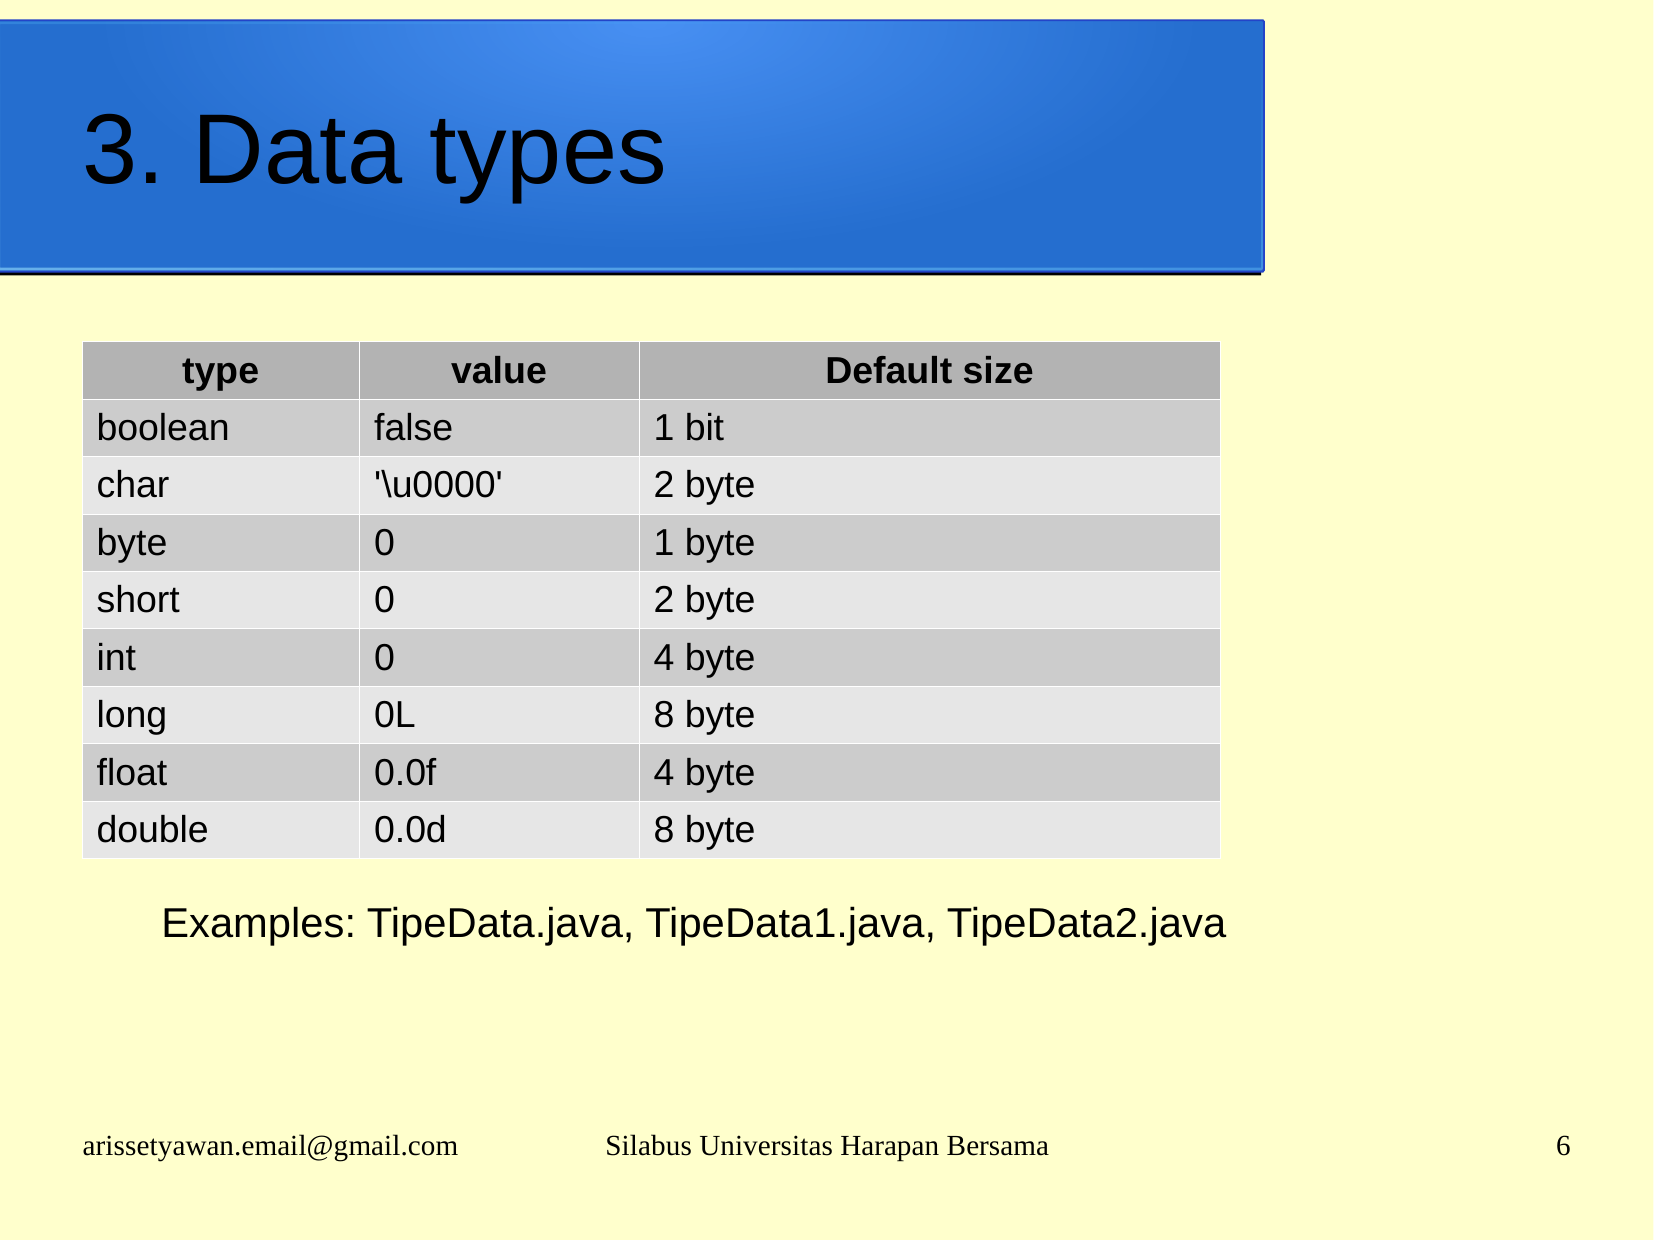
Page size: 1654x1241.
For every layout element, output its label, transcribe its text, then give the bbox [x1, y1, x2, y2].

table_cell char [83, 457, 359, 514]
table_cell 0 [360, 572, 639, 628]
table_cell 1 byte [640, 515, 1220, 571]
table_cell 4 byte [640, 629, 1220, 686]
table_cell int [83, 629, 359, 686]
table_cell float [83, 744, 359, 801]
text_box Examples: TipeData.java, TipeData1.java, TipeData2.java [90, 900, 1501, 996]
table_cell '\u0000' [360, 457, 639, 514]
table_cell 2 byte [640, 572, 1220, 628]
table_cell 8 byte [640, 687, 1220, 743]
table_cell boolean [83, 400, 359, 456]
table_cell 1 bit [640, 400, 1220, 456]
table_header Default size [640, 342, 1220, 399]
table_cell double [83, 802, 359, 858]
table_cell 4 byte [640, 744, 1220, 801]
table_cell 0.0d [360, 802, 639, 858]
table_cell 0 [360, 629, 639, 686]
table_cell 0 [360, 515, 639, 571]
table_cell false [360, 400, 639, 456]
table_cell 8 byte [640, 802, 1220, 858]
table_cell short [83, 572, 359, 628]
table_cell byte [83, 515, 359, 571]
table_header type [83, 342, 359, 399]
table_cell 0L [360, 687, 639, 743]
table_cell 0.0f [360, 744, 639, 801]
title 3. Data types [82, 47, 1235, 252]
table_cell long [83, 687, 359, 743]
table_cell 2 byte [640, 457, 1220, 514]
table_header value [360, 342, 639, 399]
